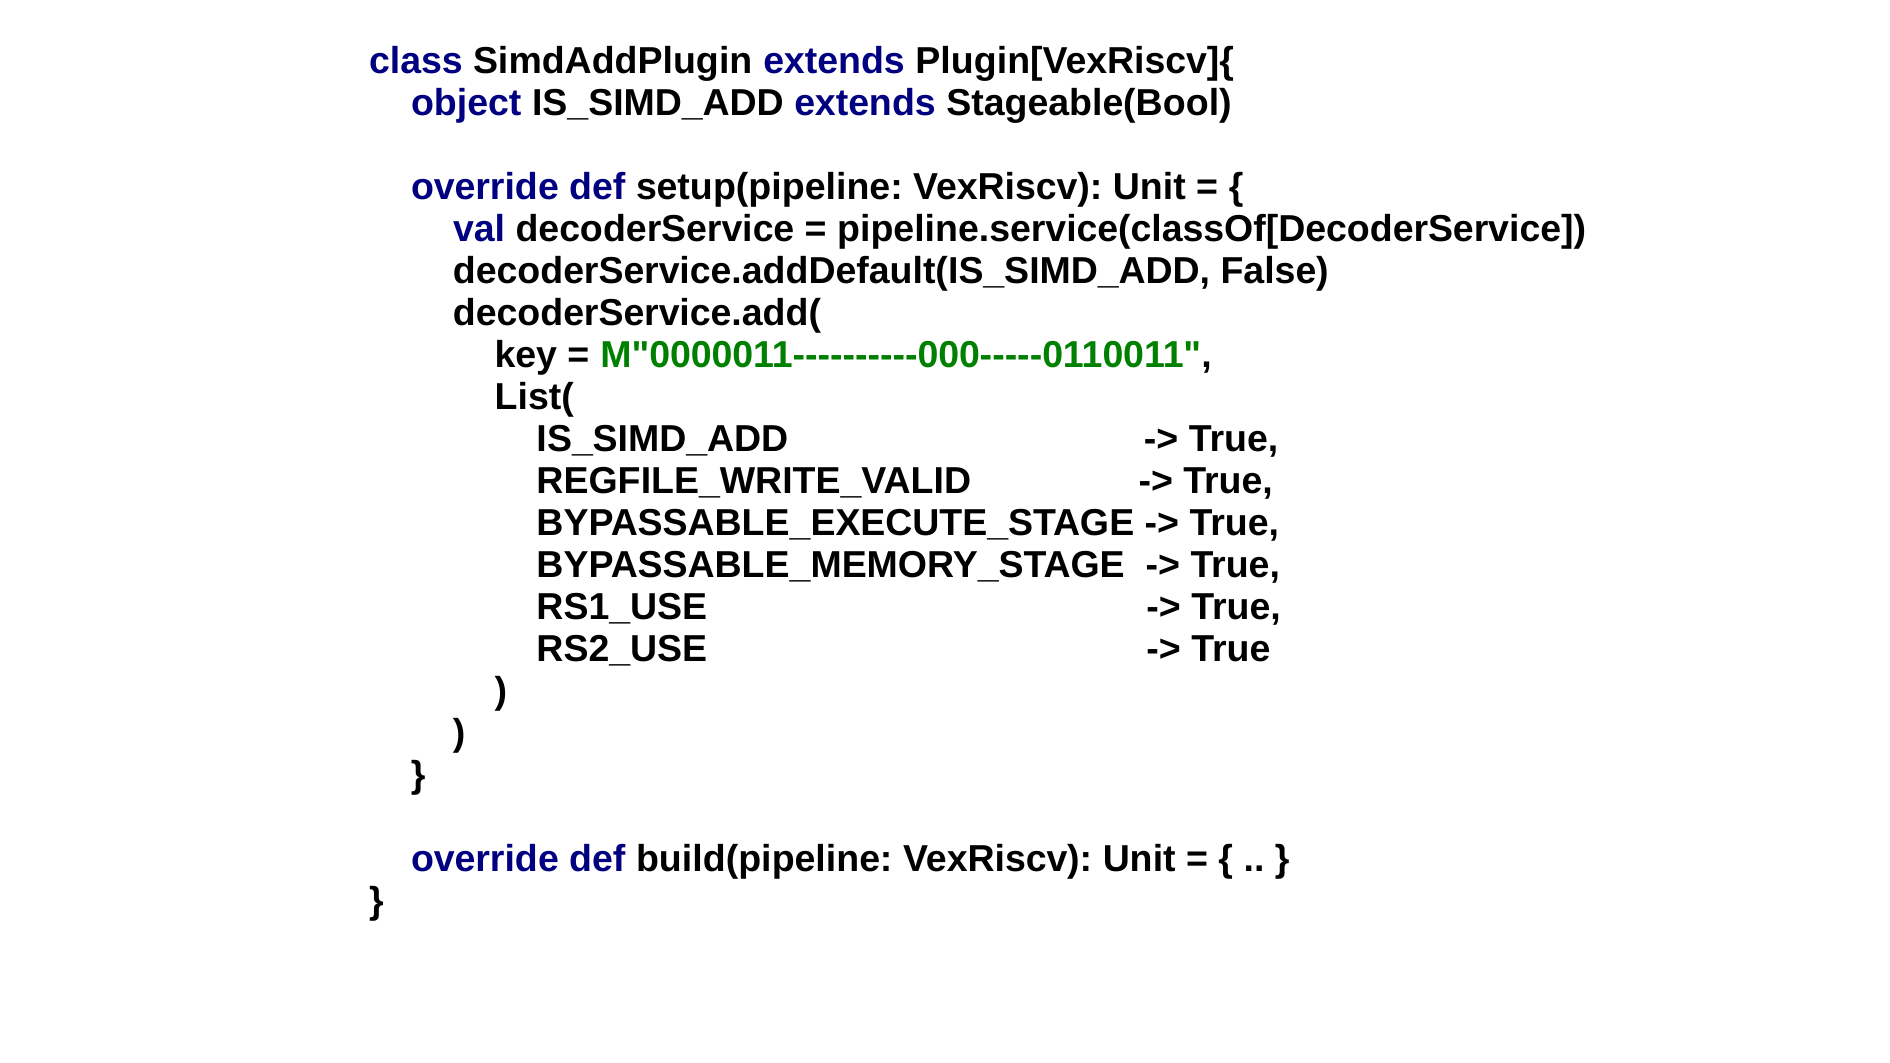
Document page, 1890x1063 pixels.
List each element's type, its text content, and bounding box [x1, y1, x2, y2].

text_box class SimdAddPlugin extends Plugin[VexRiscv]{ object IS_SIMD_ADD extends Stageable(Bool) override def setup(pipeline: VexRiscv): Unit = { val decoderService = pipeline.service(classOf[DecoderService]) decoderService.addDefault(IS_SIMD_ADD, False) decoderService.add( key = M"0000011----------000-----0110011", List( IS_SIMD_ADD -> True, REGFILE_WRITE_VALID -> True, BYPASSABLE_EXECUTE_STAGE -> True, BYPASSABLE_MEMORY_STAGE -> True, RS1_USE -> True, RS2_USE -> True ) ) } override def build(pipeline: VexRiscv): Unit = { .. } } [354, 32, 1654, 1063]
